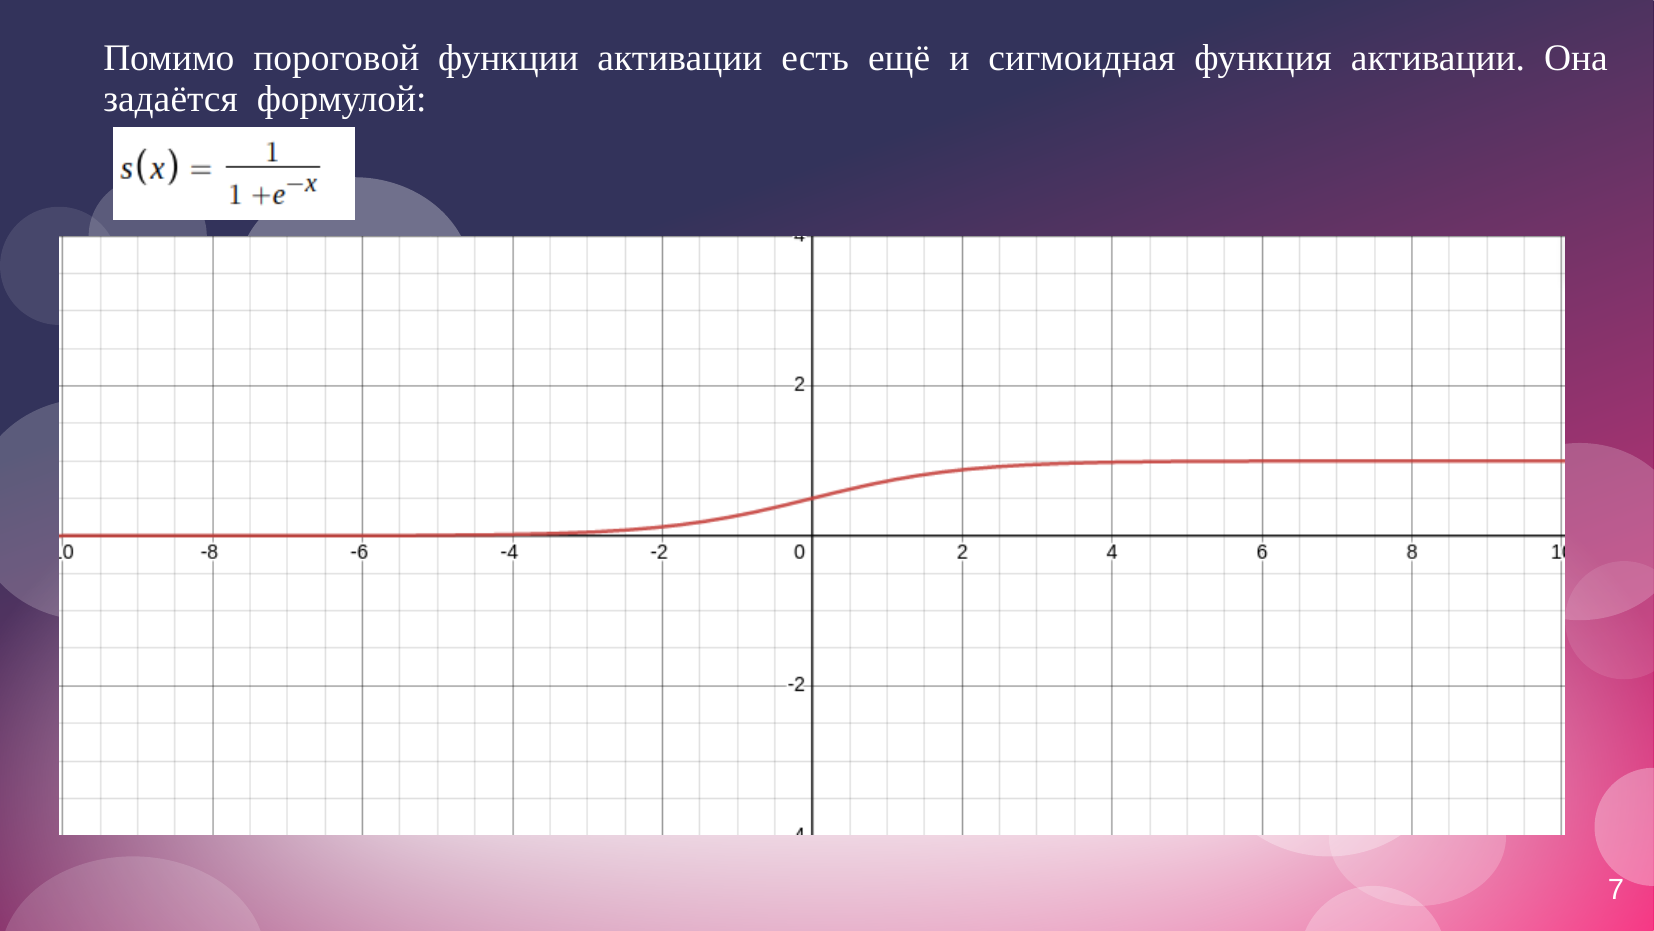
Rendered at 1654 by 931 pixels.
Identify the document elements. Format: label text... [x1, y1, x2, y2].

picture [113, 127, 355, 220]
picture [59, 236, 1565, 835]
text_box Помимо пороговой функции активации есть ещё и сигмоидная функция активации. Она задаётся формулой: [88, 29, 1625, 128]
